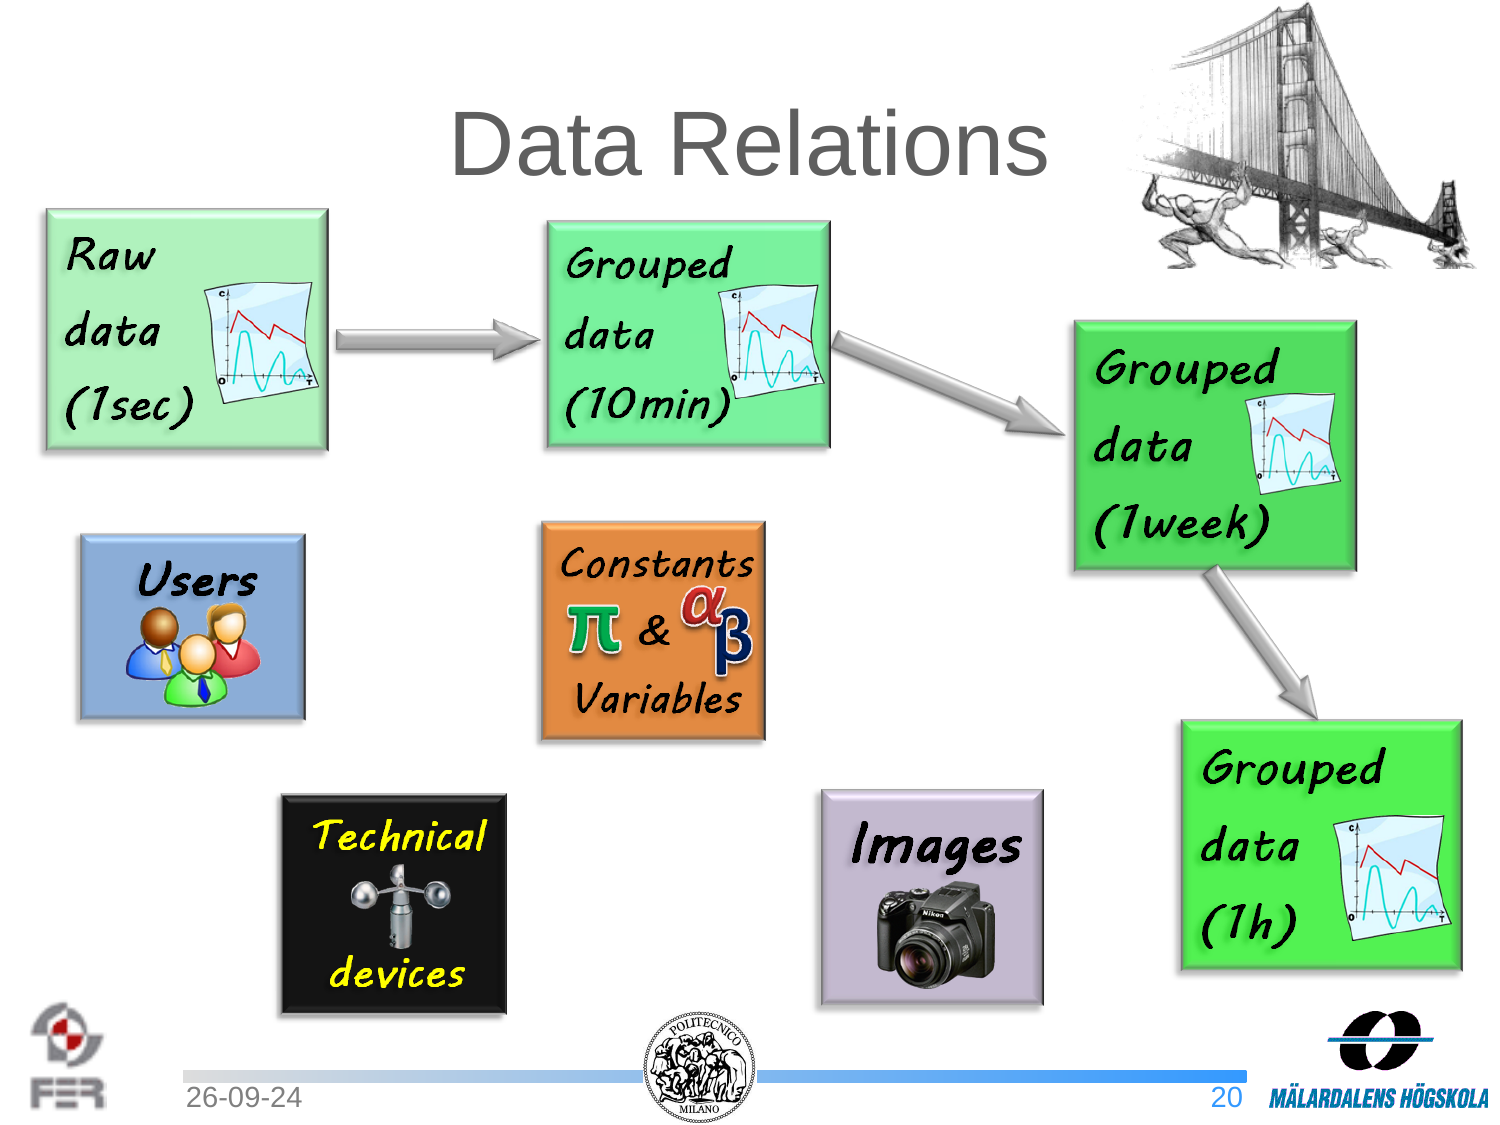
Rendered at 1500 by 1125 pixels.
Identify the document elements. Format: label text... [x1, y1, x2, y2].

picture [1122, 0, 1477, 269]
picture [1269, 1011, 1488, 1108]
picture [1454, 1091, 1459, 1108]
picture [29, 987, 107, 1125]
picture [35, 206, 1465, 981]
title Data Relations [75, 45, 1122, 233]
picture [643, 1011, 757, 1123]
picture [271, 791, 508, 1025]
text_box 13-10-30 [171, 1070, 396, 1114]
text_box <numero> [1187, 1070, 1258, 1114]
picture [531, 519, 768, 750]
picture [70, 531, 308, 729]
picture [809, 787, 1046, 1016]
picture [1368, 1093, 1374, 1104]
picture [1435, 1096, 1441, 1104]
